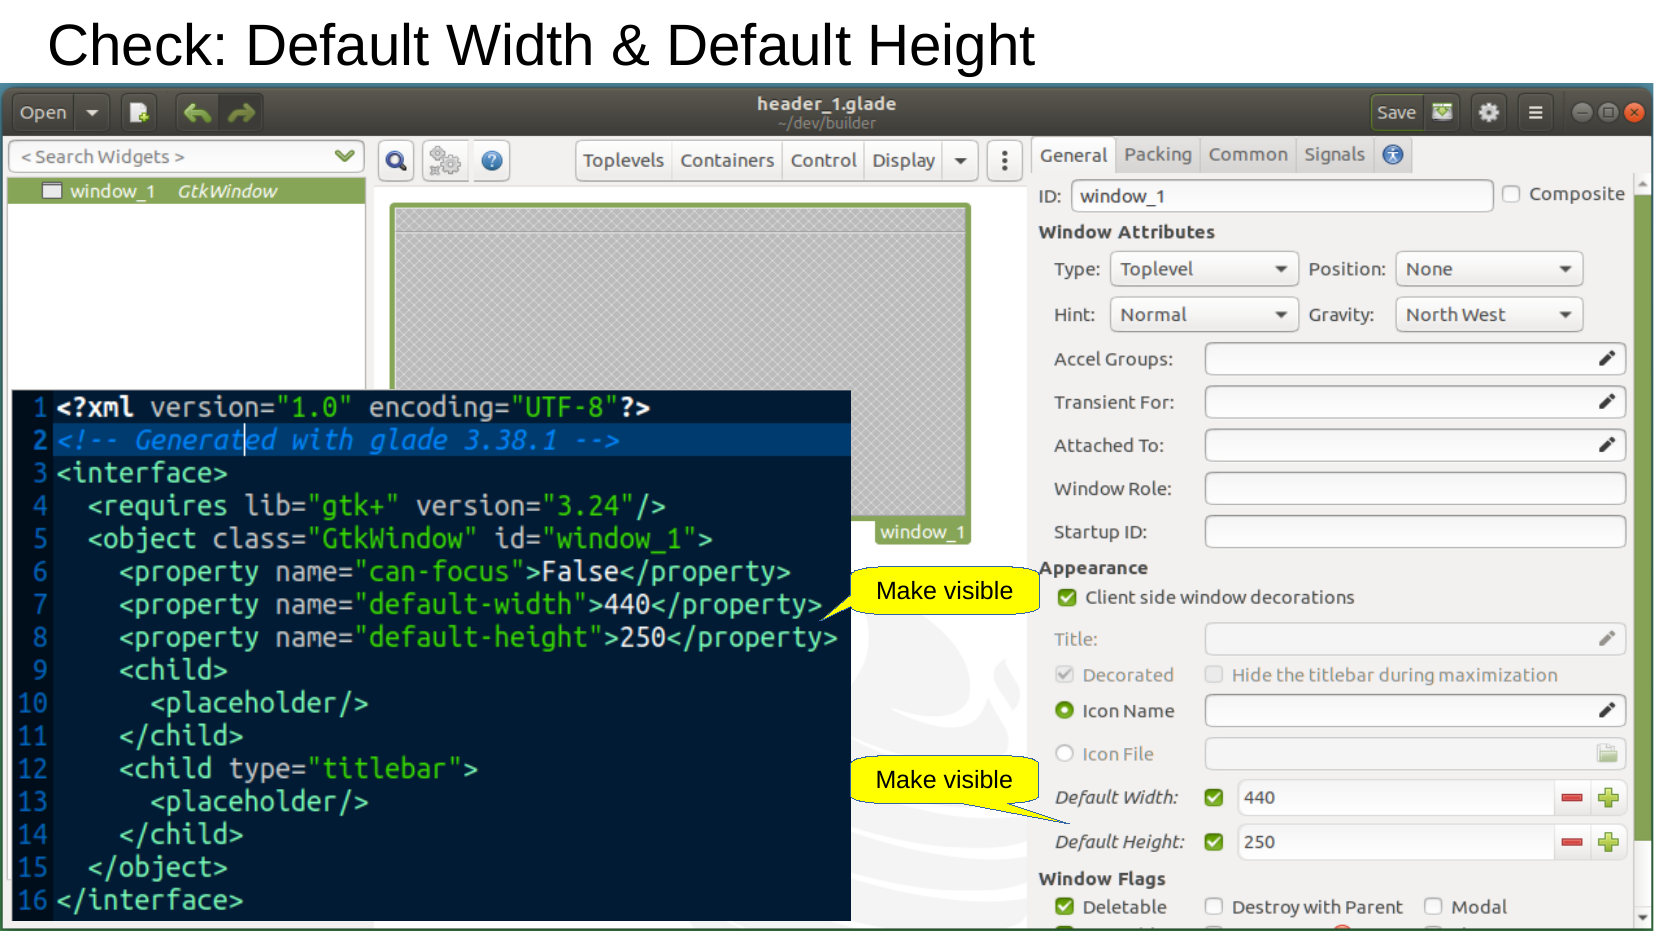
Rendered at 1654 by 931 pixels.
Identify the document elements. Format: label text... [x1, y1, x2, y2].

text_box Make visible [819, 566, 1040, 621]
text_box Make visible [850, 755, 1070, 824]
picture [0, 83, 1654, 931]
title Check: Default Width & Default Height [47, 13, 1630, 79]
